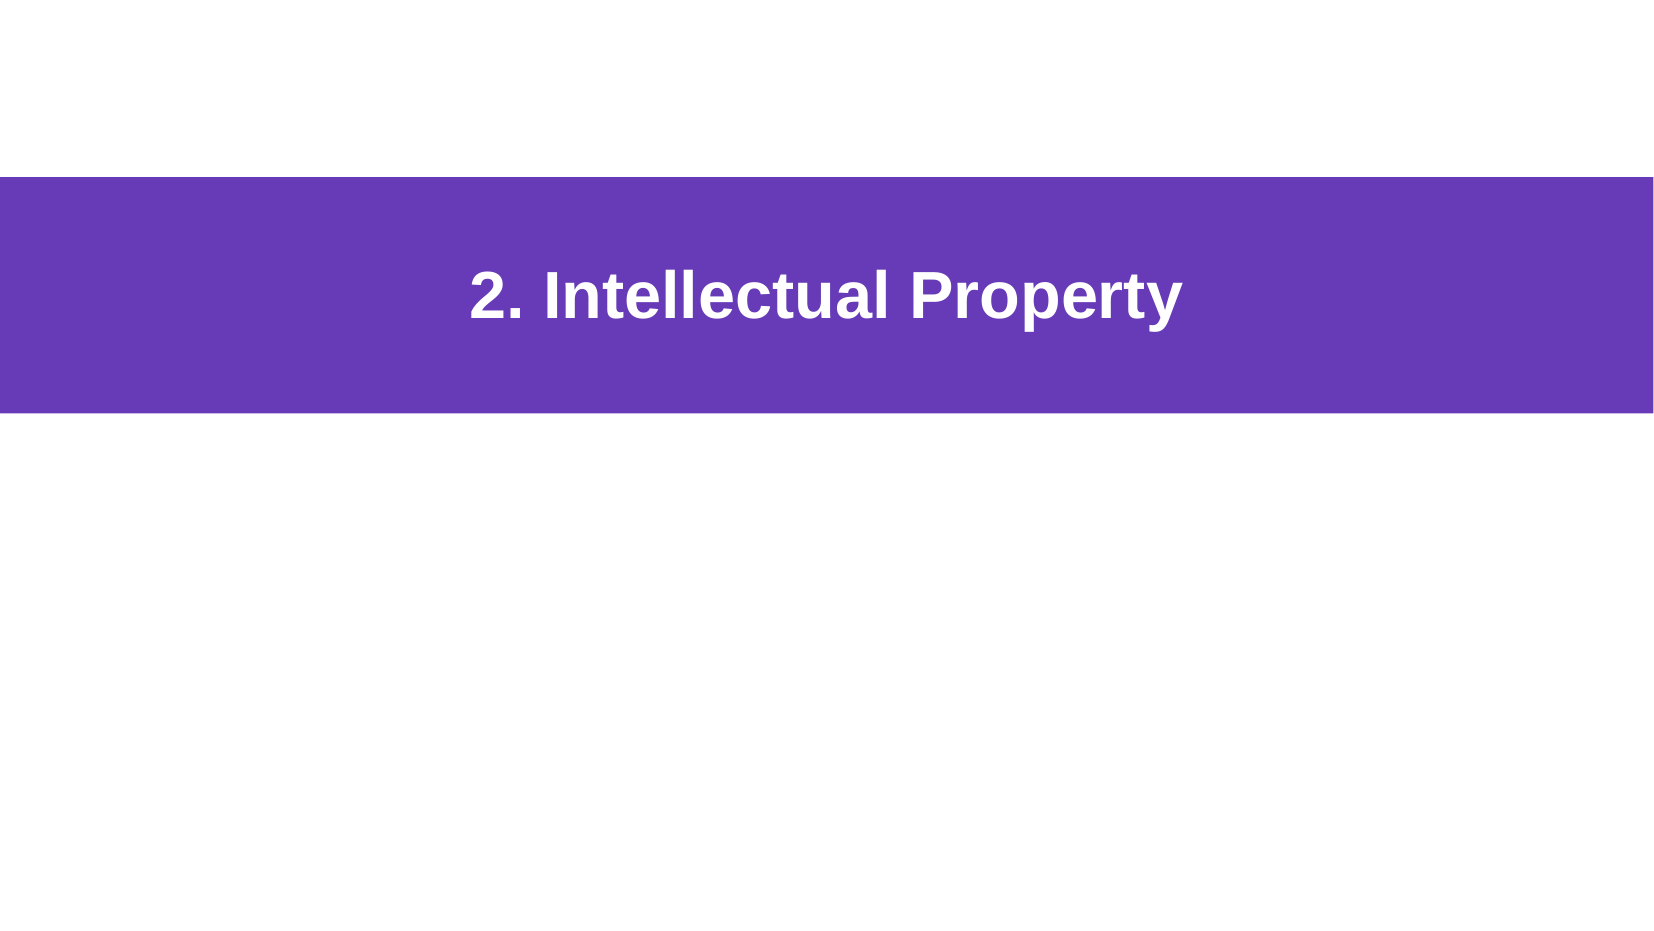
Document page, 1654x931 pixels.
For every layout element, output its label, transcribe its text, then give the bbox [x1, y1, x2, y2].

title 2. Intellectual Property [0, 177, 1654, 414]
